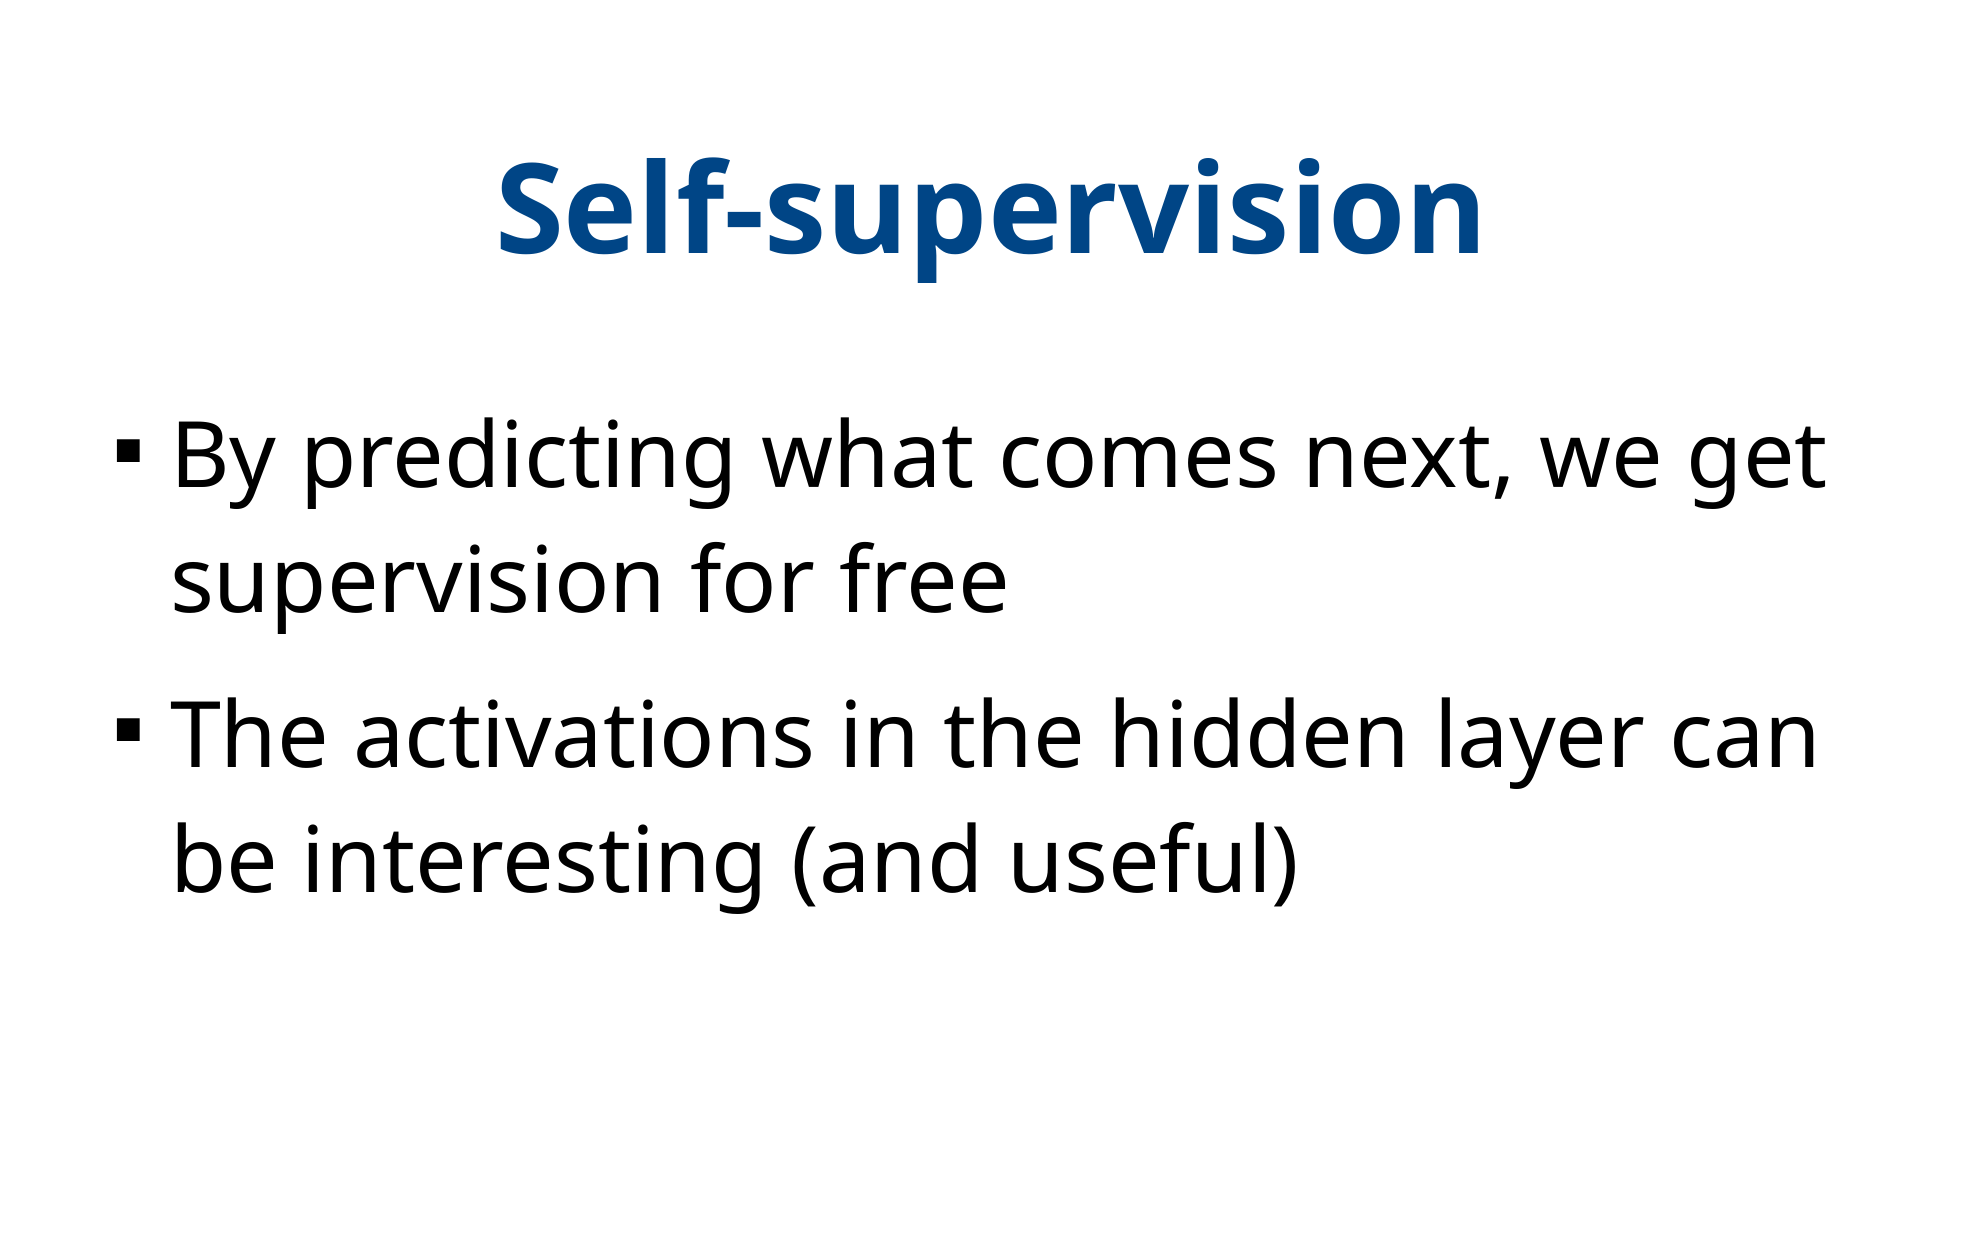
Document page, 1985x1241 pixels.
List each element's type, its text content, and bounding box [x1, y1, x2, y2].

title Self-supervision [99, 49, 1885, 360]
list By predicting what comes next, we get supervision for free The activations in the hidden layer can be interesting (and useful) [99, 389, 1846, 1110]
